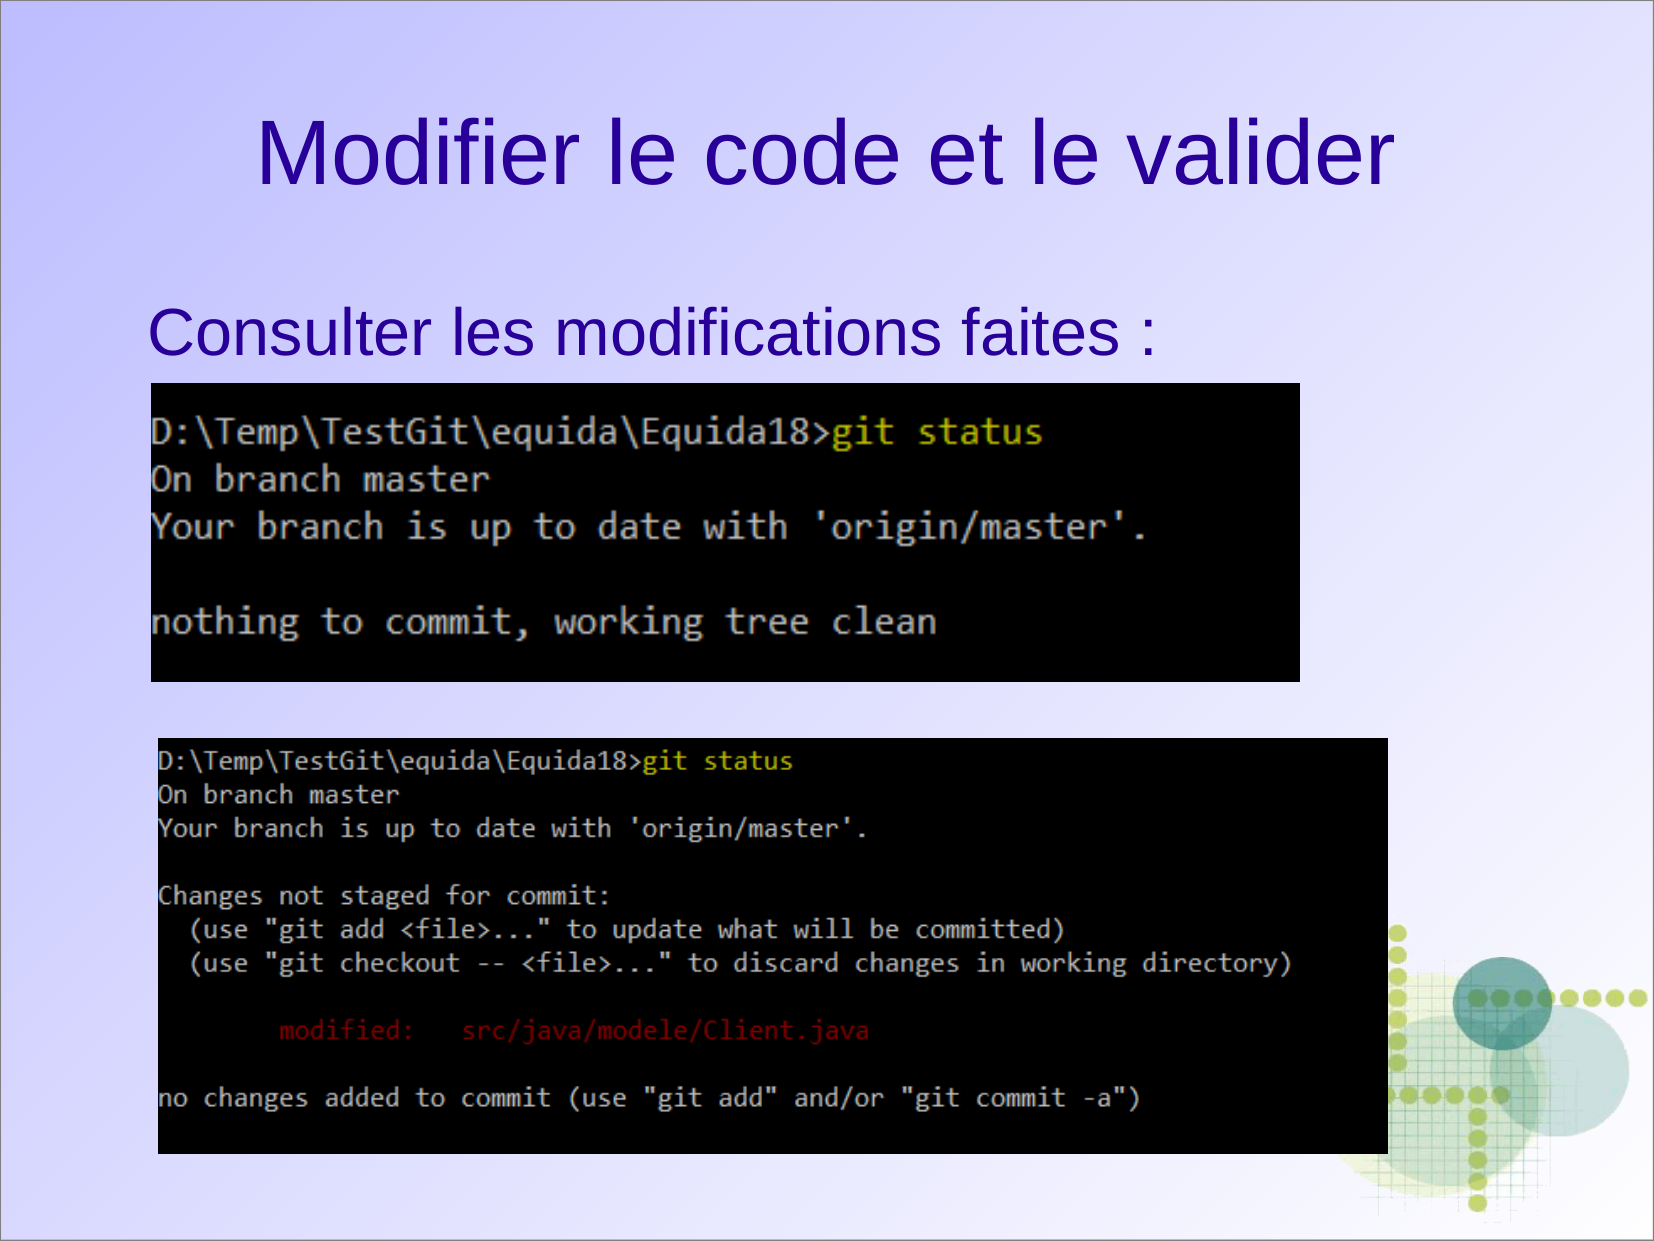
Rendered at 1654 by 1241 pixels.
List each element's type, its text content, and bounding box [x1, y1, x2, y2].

picture [151, 383, 1300, 682]
title Modifier le code et le valider [82, 49, 1571, 257]
list Consulter les modifications faites : [76, 295, 1565, 1015]
picture [158, 738, 1654, 1241]
